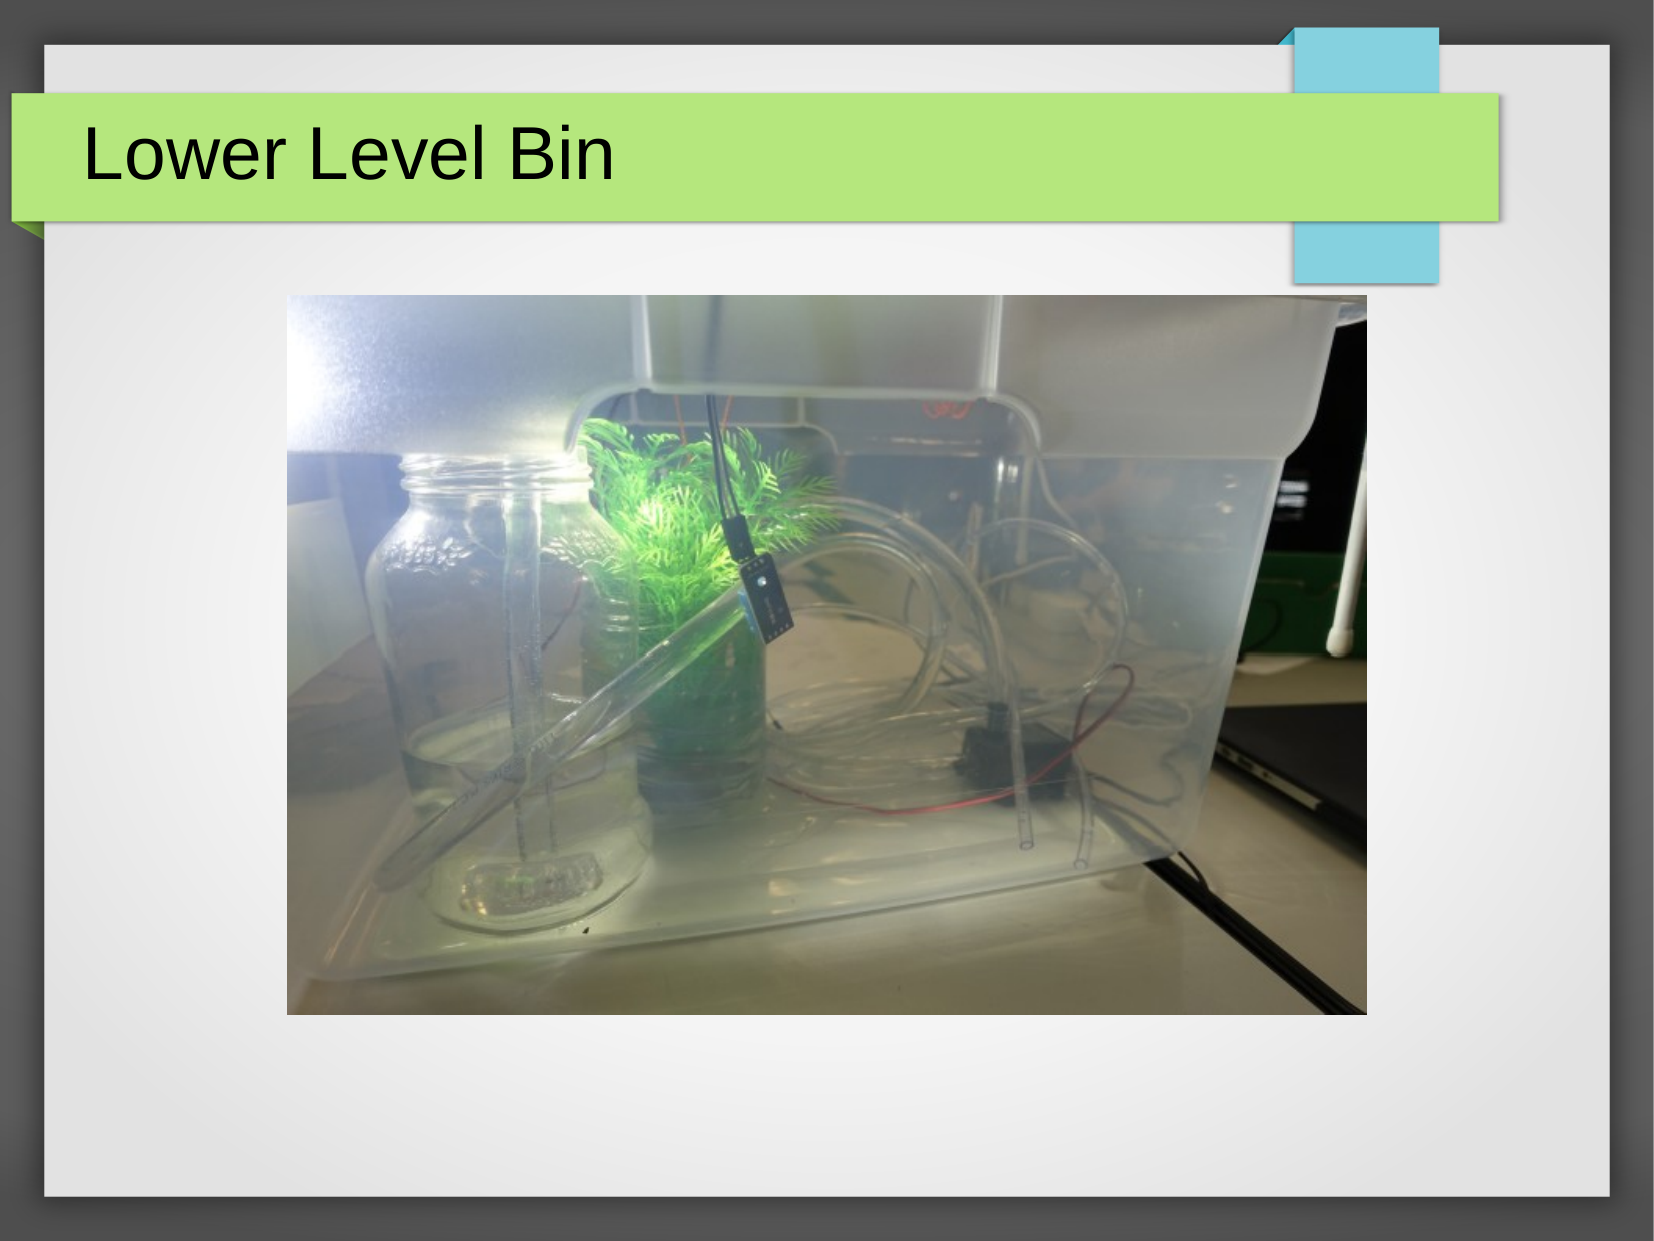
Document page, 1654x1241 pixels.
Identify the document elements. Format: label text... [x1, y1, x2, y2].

picture [0, 0, 1654, 1241]
title Lower Level Bin [82, 94, 1264, 213]
